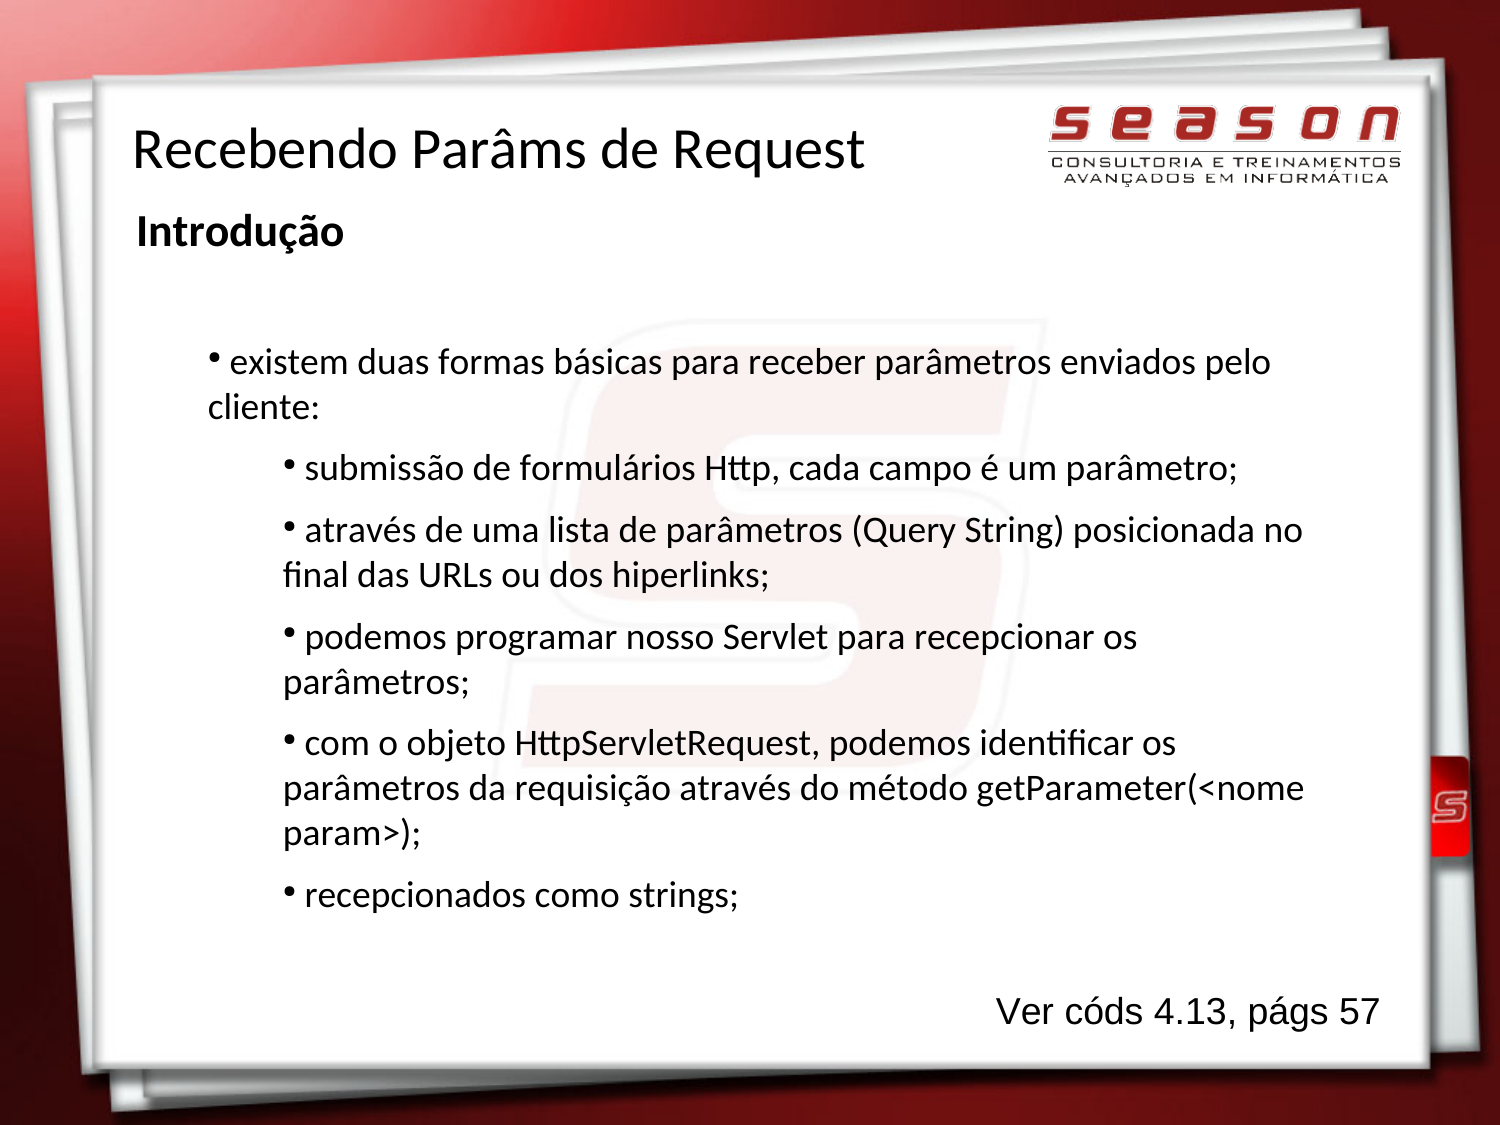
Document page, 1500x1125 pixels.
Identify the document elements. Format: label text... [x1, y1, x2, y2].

text_box Introdução [119, 200, 1240, 256]
picture [0, 0, 1500, 1125]
text_box existem duas formas básicas para receber parâmetros enviados pelo cliente: submissão de formulários Http, cada campo é um parâmetro; através de uma lista de parâmetros (Query String) posicionada no final das URLs ou dos hiperlinks; podemos programar nosso Servlet para recepcionar os parâmetros; com o objeto HttpServletRequest, podemos identificar os parâmetros da requisição através do método getParameter(<nome param>); recepcionados como strings; [207, 314, 1328, 938]
text_box Ver códs 4.13, págs 57 [708, 979, 1396, 1040]
title Recebendo Parâms de Request [118, 33, 1394, 257]
